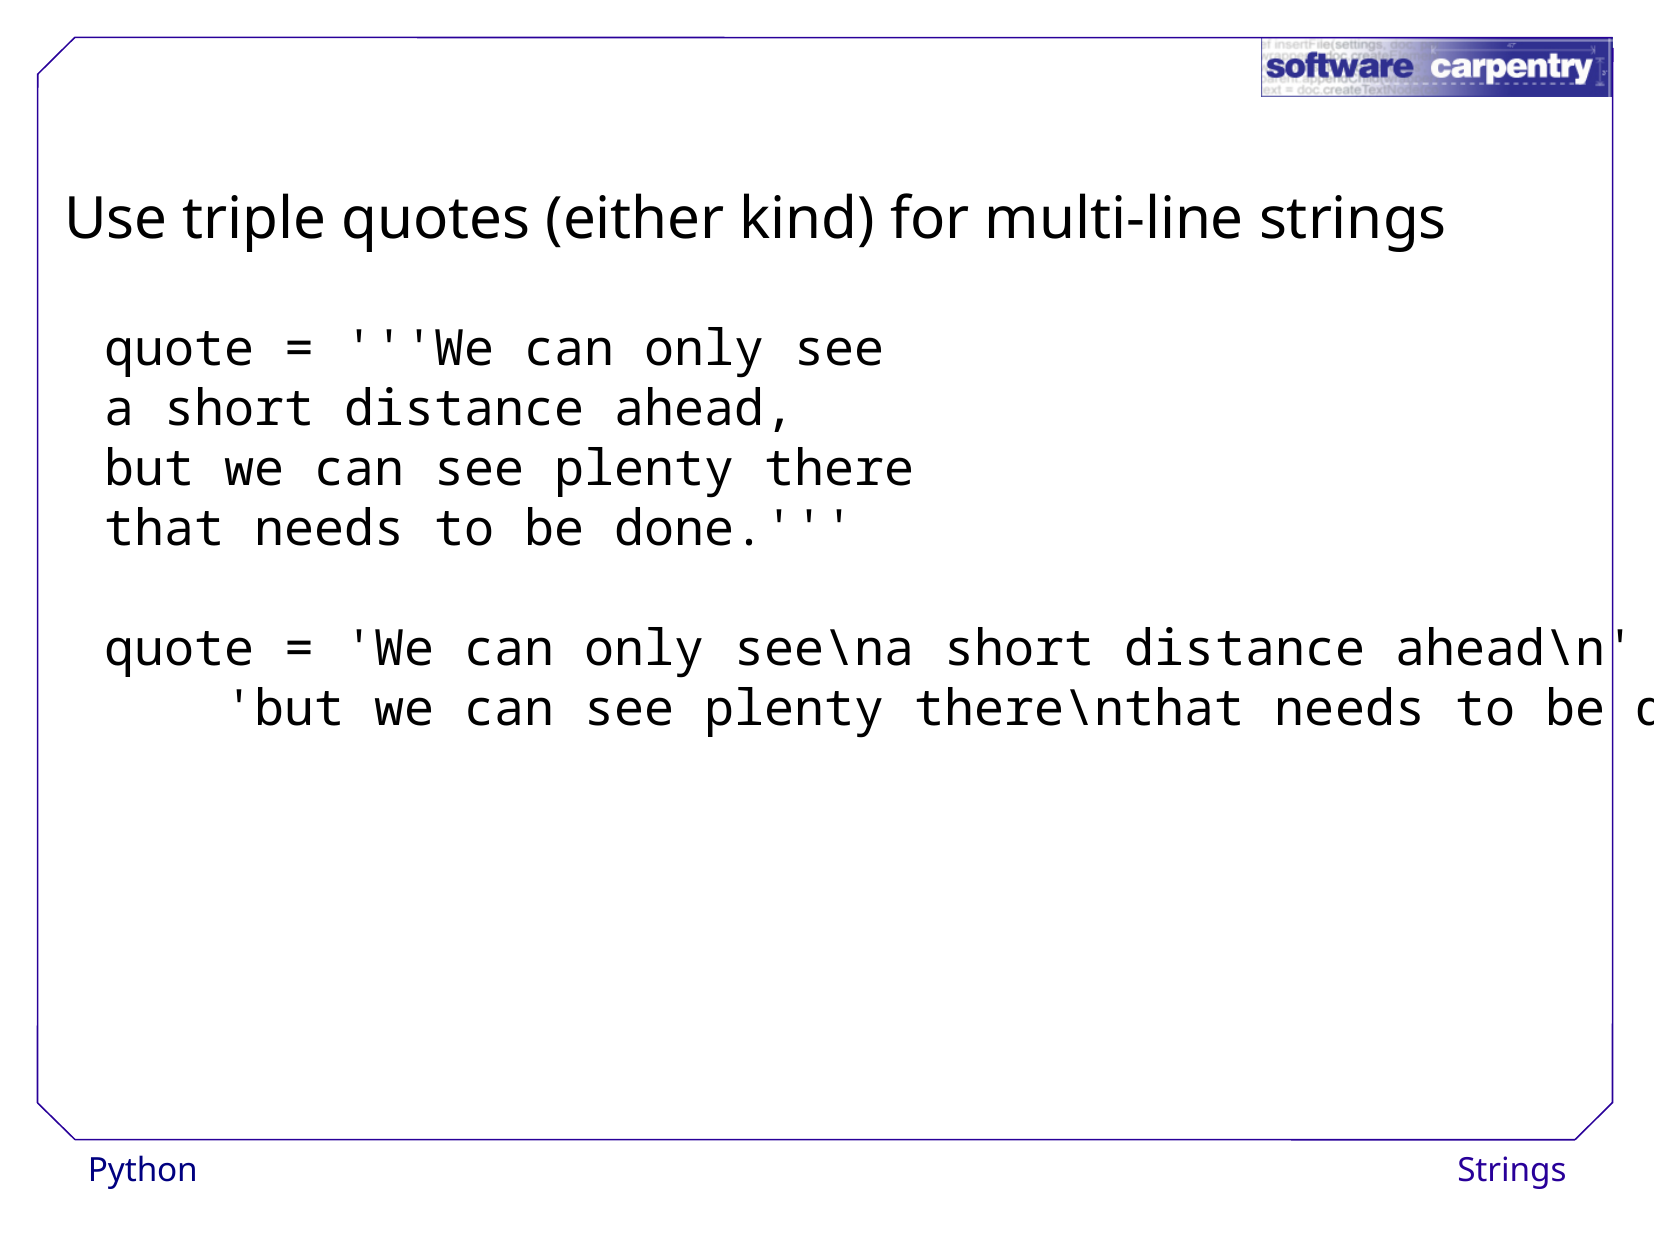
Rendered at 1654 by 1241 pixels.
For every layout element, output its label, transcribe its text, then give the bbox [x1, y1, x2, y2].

text_box Use triple quotes (either kind) for multi-line strings [49, 138, 1612, 259]
text_box quote = '''We can only see a short distance ahead, but we can see plenty there that needs to be done.''' quote = 'We can only see\na short distance ahead\n' + \ 'but we can see plenty there\nthat needs to be done.' [89, 307, 1552, 1096]
picture [1261, 39, 1613, 97]
